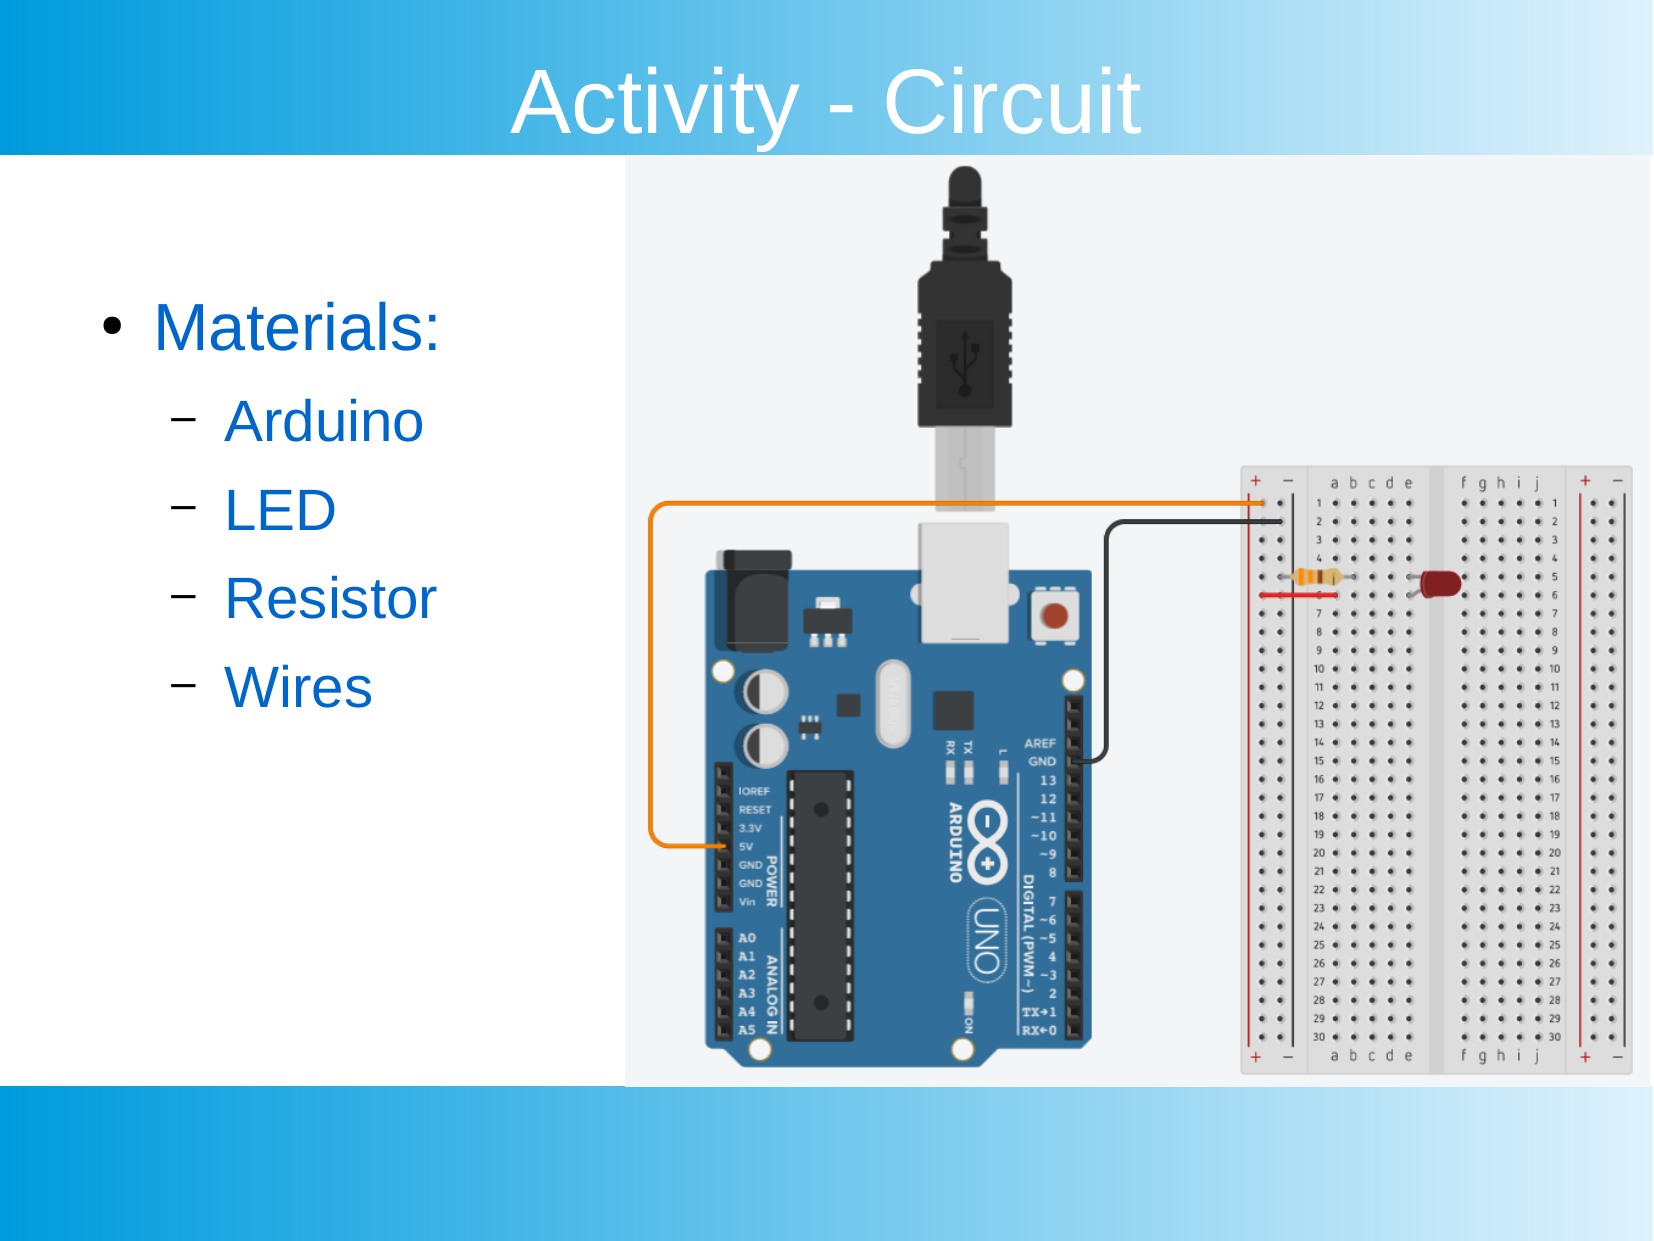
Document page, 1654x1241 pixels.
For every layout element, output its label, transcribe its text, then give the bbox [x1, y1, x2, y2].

picture [625, 155, 1650, 1087]
list Materials: Arduino LED Resistor Wires [82, 290, 625, 1010]
title Activity - Circuit [82, 49, 1571, 155]
